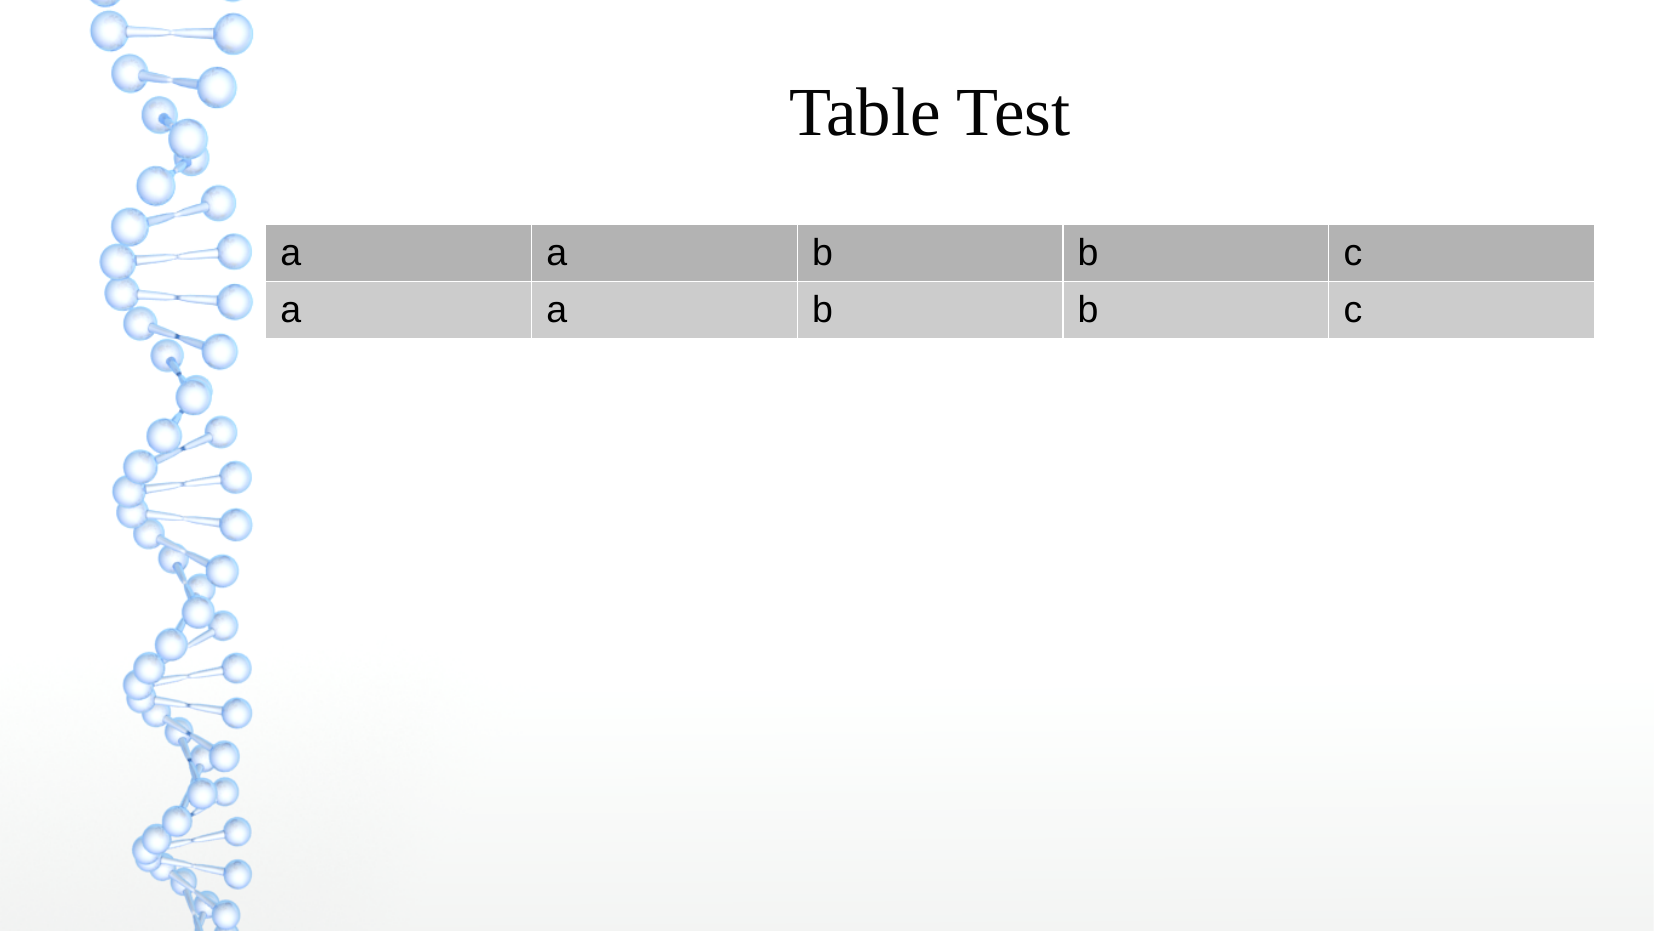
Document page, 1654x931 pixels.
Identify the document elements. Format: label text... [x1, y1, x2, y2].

table_cell b [798, 282, 1062, 338]
table_header b [798, 225, 1062, 281]
table_header a [532, 225, 797, 281]
table_cell a [532, 282, 797, 338]
text_box Table Test [265, 35, 1595, 189]
table_cell c [1329, 282, 1594, 338]
table_cell a [266, 282, 531, 338]
table_header c [1329, 225, 1594, 281]
table_header b [1064, 225, 1328, 281]
table_cell b [1064, 282, 1328, 338]
picture [0, 0, 1654, 931]
table_header a [266, 225, 531, 281]
